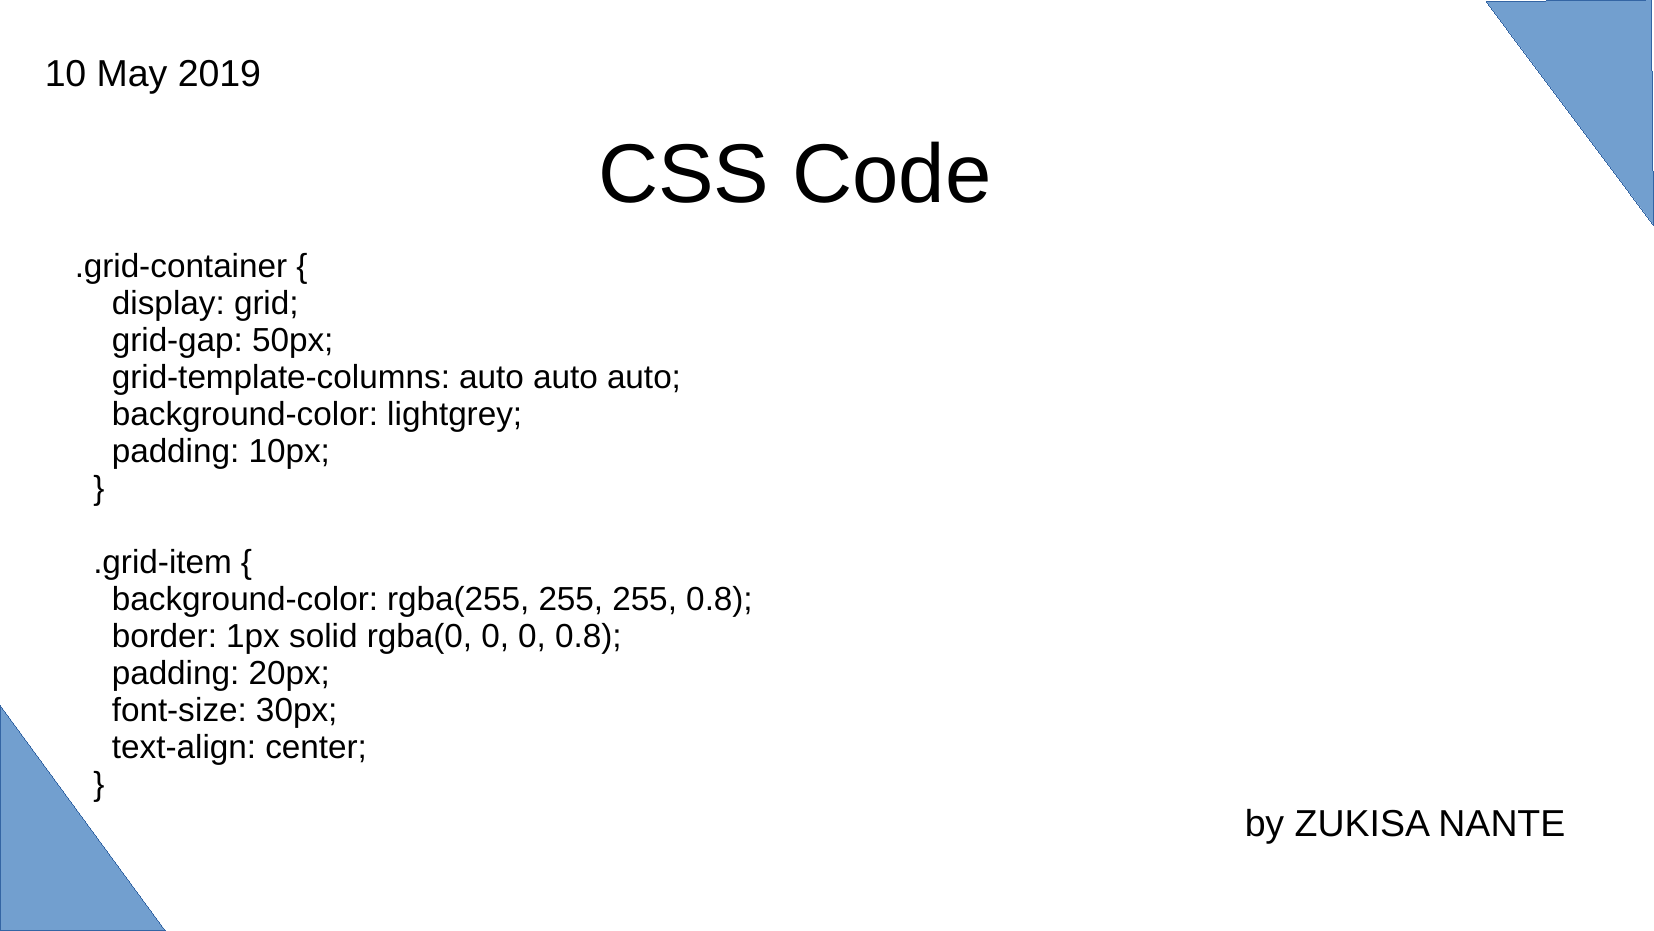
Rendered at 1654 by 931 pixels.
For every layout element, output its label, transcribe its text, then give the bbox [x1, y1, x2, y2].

text_box [1080, 795, 1654, 866]
text_box .grid-container { display: grid; grid-gap: 50px; grid-template-columns: auto auto auto; background-color: lightgrey; padding: 10px; } .grid-item { background-color: rgba(255, 255, 255, 0.8); border: 1px solid rgba(0, 0, 0, 0.8); padding: 20px; font-size: 30px; text-align: center; } [60, 240, 1576, 811]
text_box [0, 705, 166, 931]
text_box by ZUKISA NANTE [1230, 795, 1621, 852]
text_box [1486, 0, 1654, 226]
text_box CSS Code [45, 120, 1546, 271]
text_box 10 May 2019 [30, 45, 421, 102]
